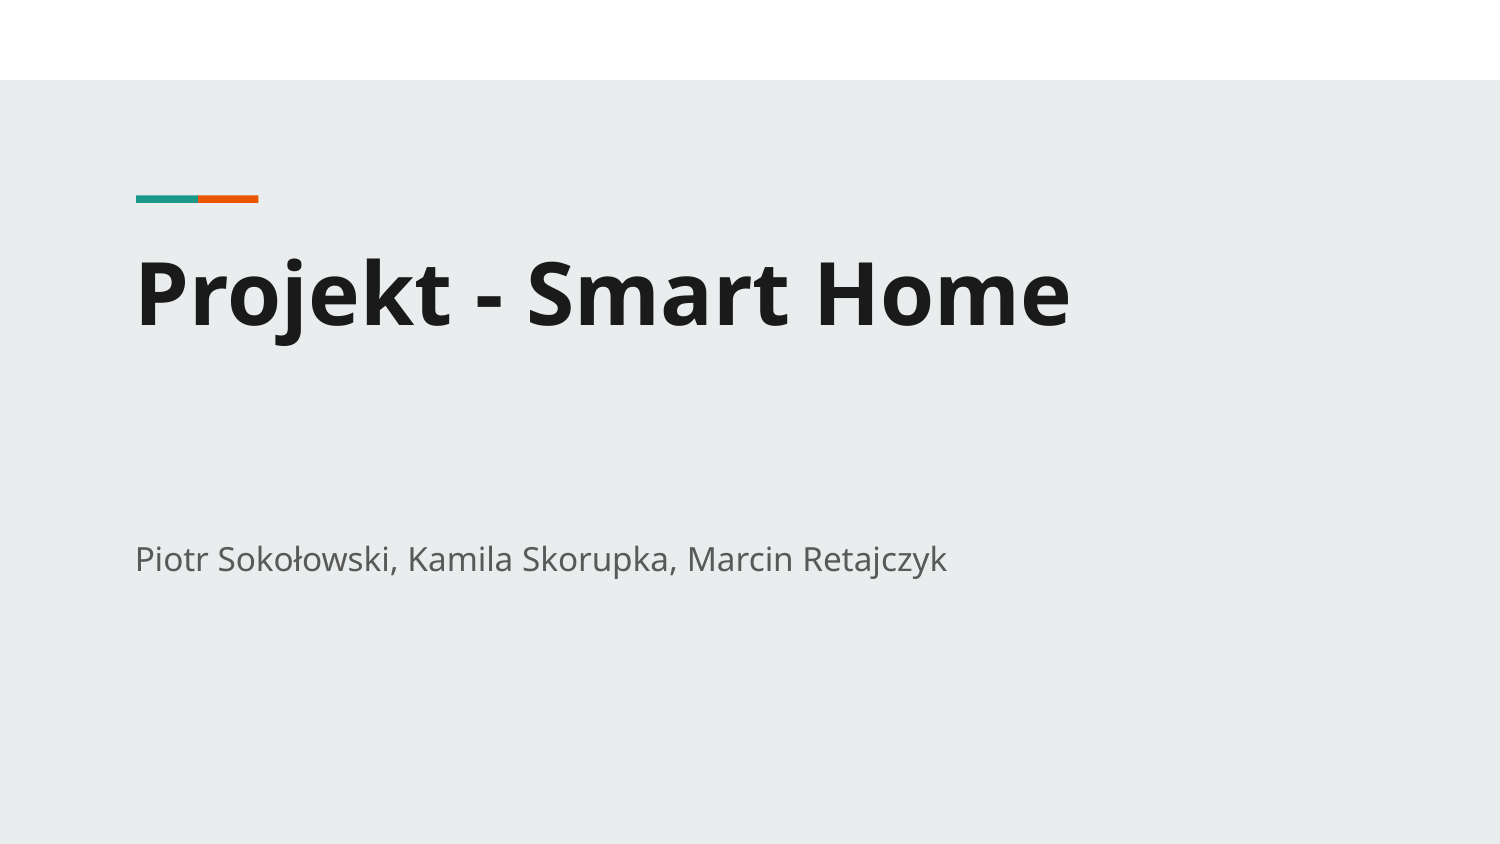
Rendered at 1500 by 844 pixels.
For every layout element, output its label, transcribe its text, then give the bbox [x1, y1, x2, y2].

title Projekt - Smart Home [119, 216, 1381, 490]
subtitle Piotr Sokołowski, Kamila Skorupka, Marcin Retajczyk [119, 520, 1381, 610]
